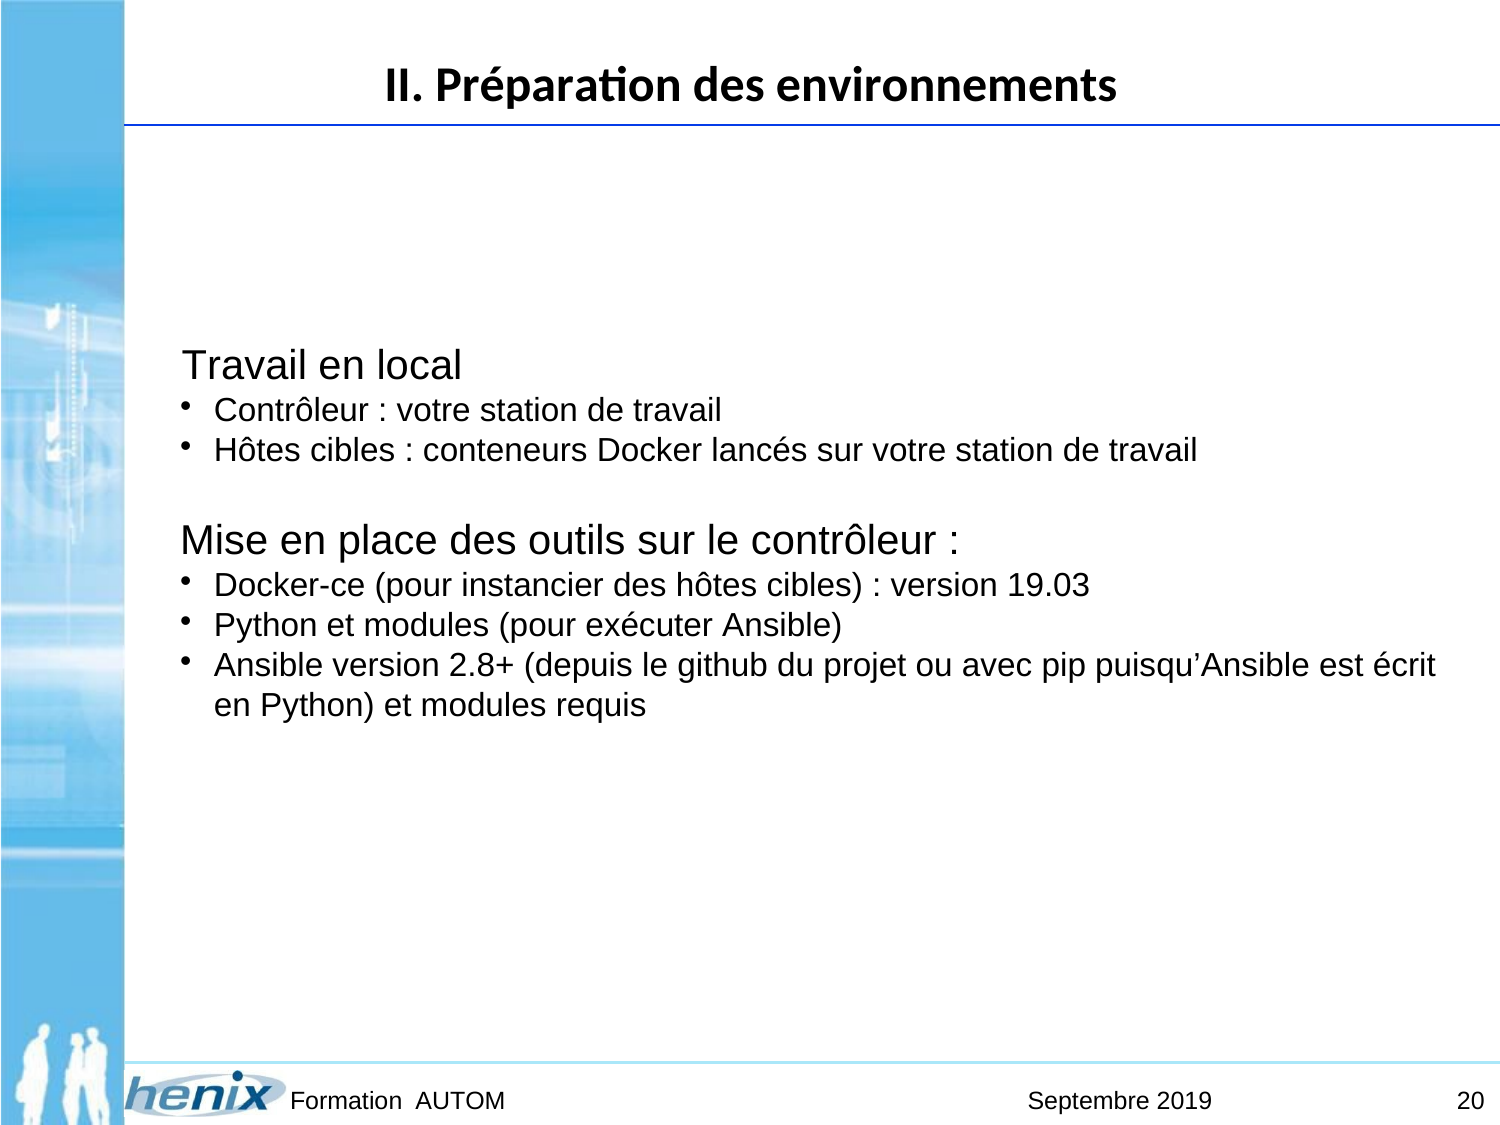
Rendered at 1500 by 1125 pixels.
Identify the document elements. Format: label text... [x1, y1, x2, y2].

text_box Formation AUTOM [288, 1084, 507, 1115]
text_box Travail en local Contrôleur : votre station de travail Hôtes cibles : conteneurs Docker lancés sur votre station de travail Mise en place des outils sur le contrôleur : Docker-ce (pour instancier des hôtes cibles) : version 19.03 Python et modules (pour exécuter Ansible) Ansible version 2.8+ (depuis le github du projet ou avec pip puisqu’Ansible est écrit en Python) et modules requis [165, 330, 1453, 731]
text_box [123, 1070, 287, 1117]
text_box 20 [1454, 1084, 1488, 1115]
text_box II. Préparation des environnements [138, 50, 1363, 112]
picture [0, 0, 126, 1125]
text_box Septembre 2019 [1025, 1084, 1312, 1115]
